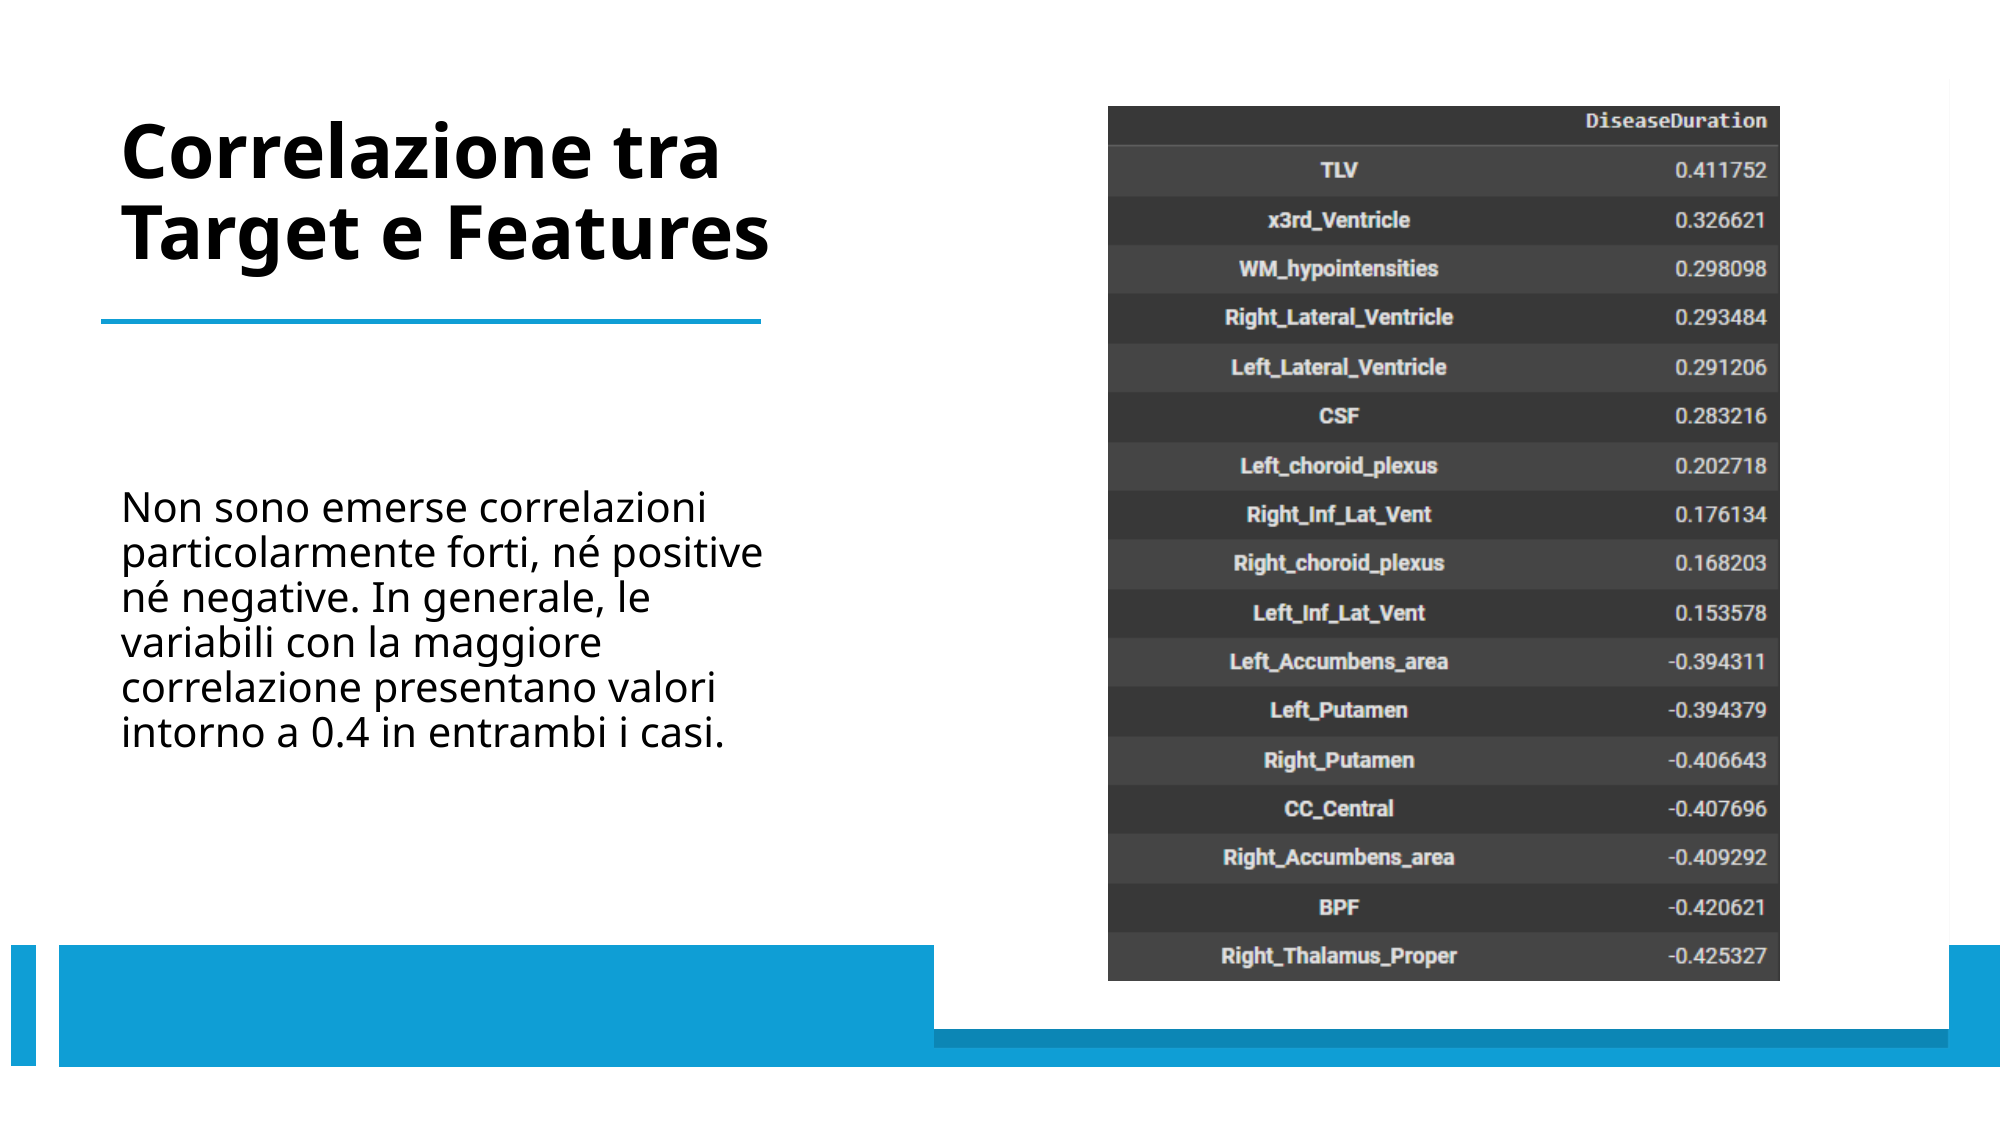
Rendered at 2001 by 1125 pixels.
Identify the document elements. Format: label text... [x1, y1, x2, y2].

list Non sono emerse correlazioni particolarmente forti, né positive né negative. In generale, le variabili con la maggiore correlazione presentano valori intorno a 0.4 in entrambi i casi. [105, 333, 809, 910]
text_box [0, 0, 2000, 1125]
title Correlazione tra Target e Features [105, 86, 809, 284]
picture [1108, 106, 1780, 981]
